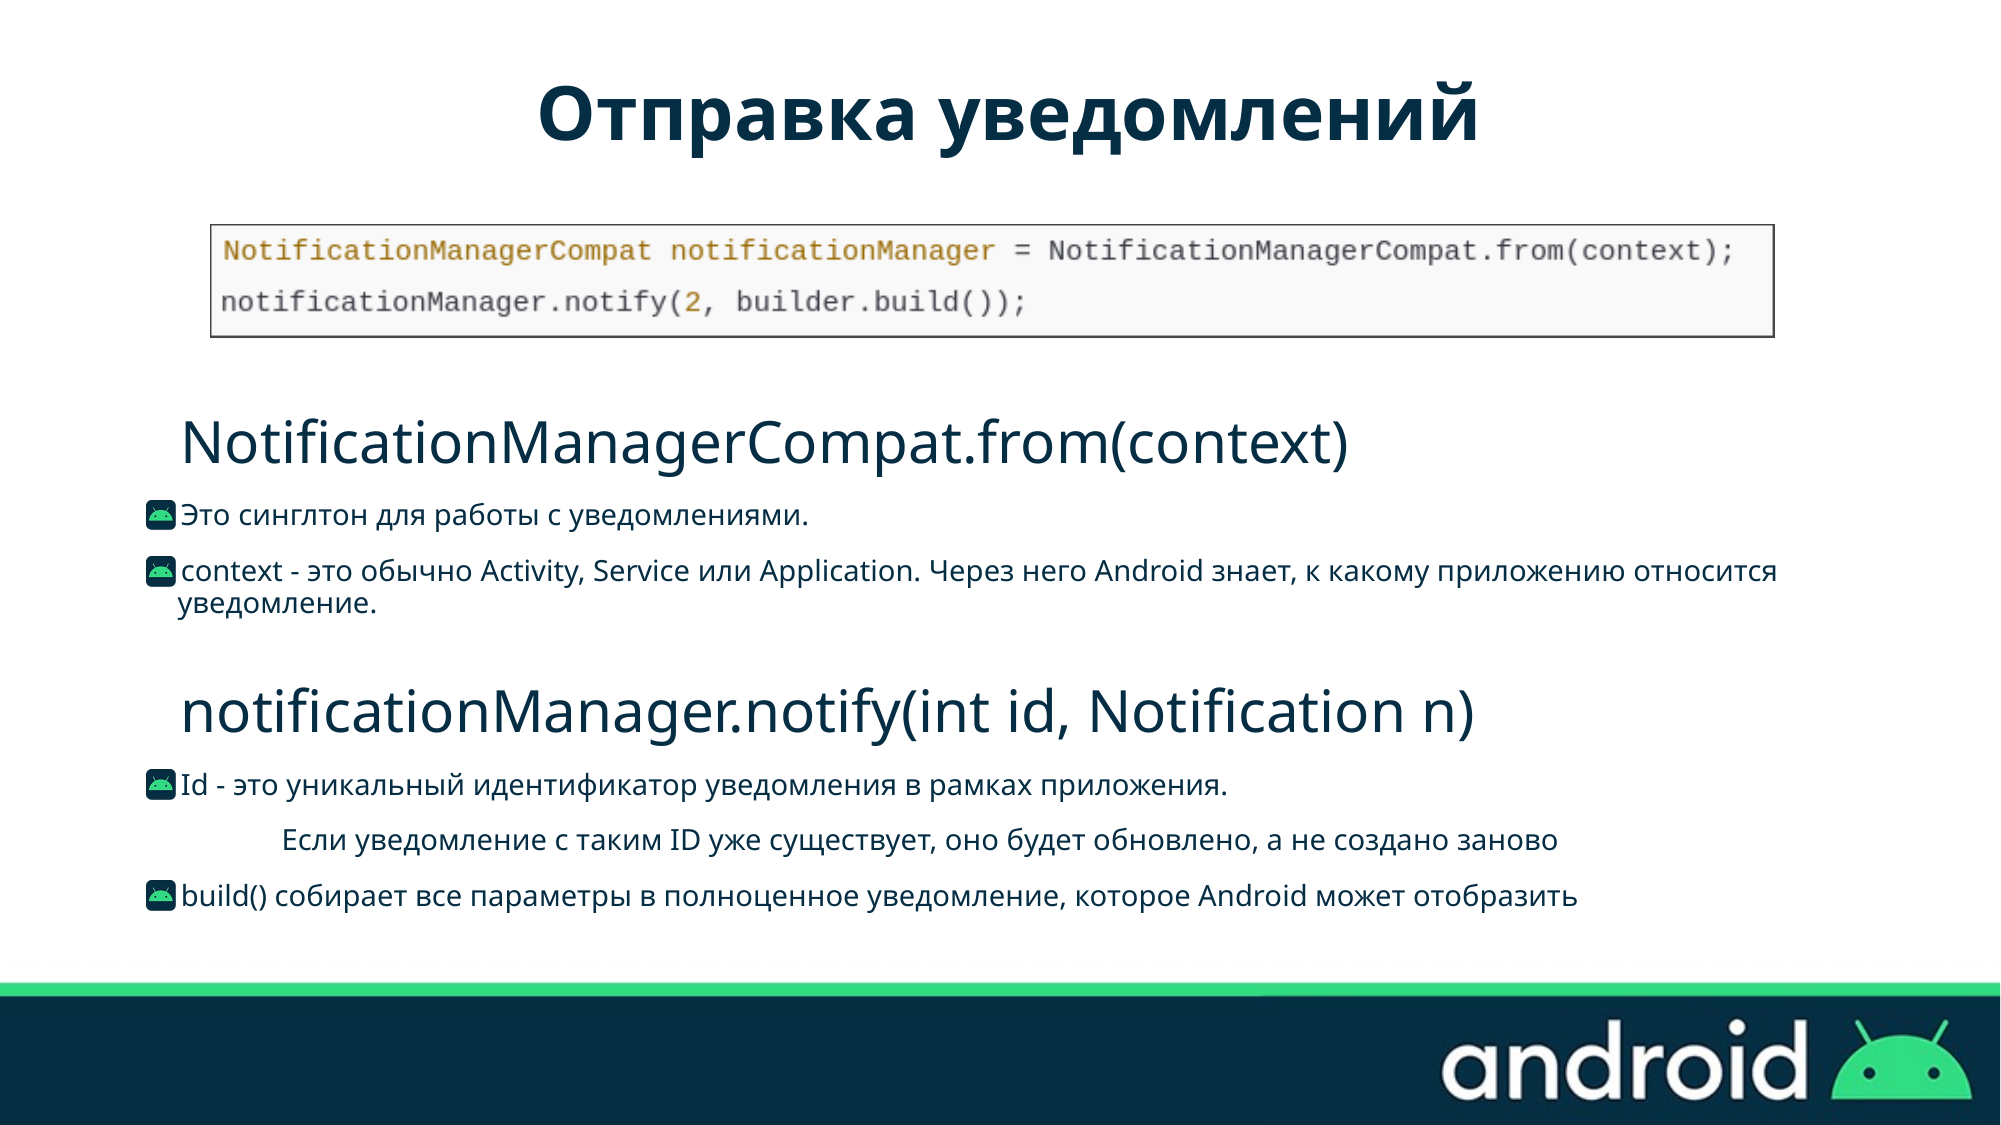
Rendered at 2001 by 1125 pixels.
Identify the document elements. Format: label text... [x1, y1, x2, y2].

title Отправка уведомлений [137, 7, 1863, 225]
picture [1850, 1010, 2001, 1125]
list notificationManager.notify(int id, Notification n) Id - это уникальный идентификатор уведомления в рамках приложения. Если уведомление с таким ID уже существует, оно будет обновлено, а не создано заново build() собирает все параметры в полноценное уведомление, которое Android может отобразить [125, 675, 1850, 1125]
list NotificationManagerCompat.from(context) Это синглтон для работы с уведомлениями. context - это обычно Activity, Service или Application. Через него Android знает, к какому приложению относится уведомление. [125, 405, 1850, 675]
picture [0, 0, 2001, 999]
